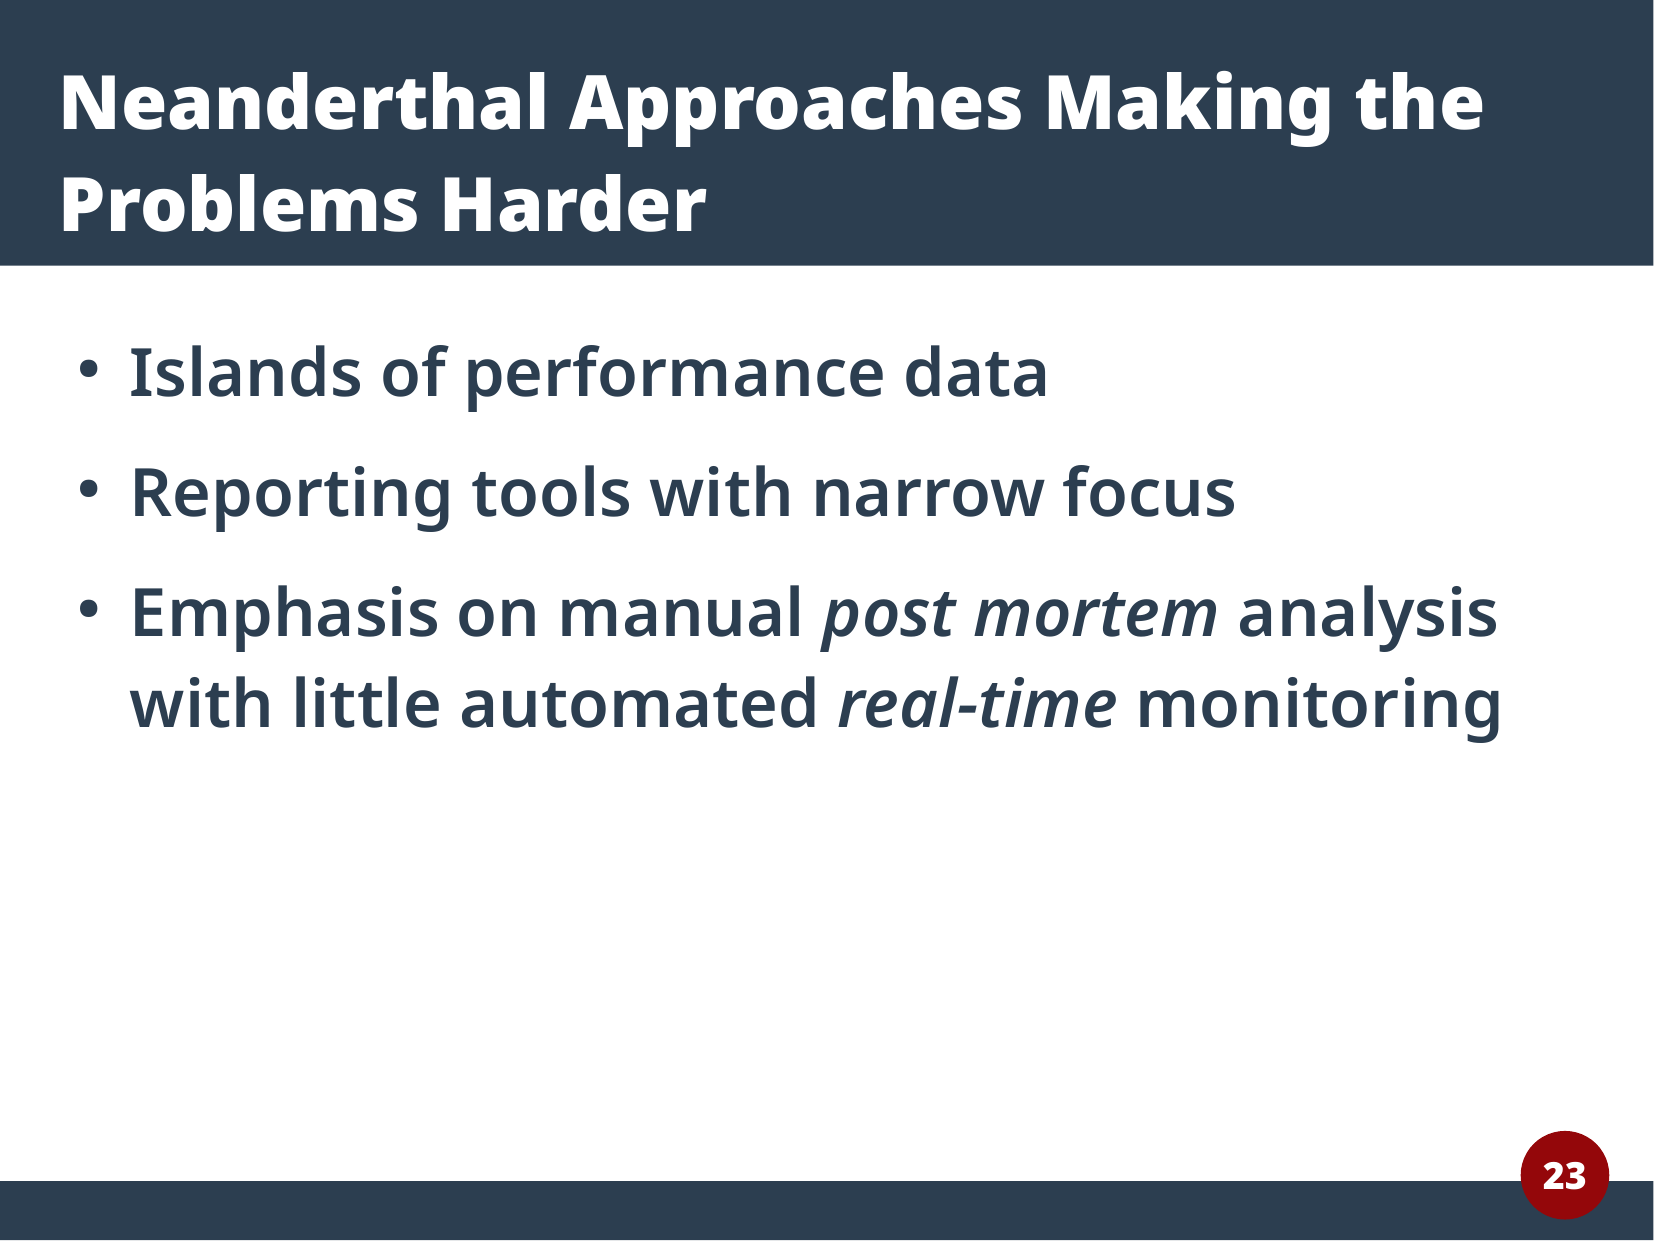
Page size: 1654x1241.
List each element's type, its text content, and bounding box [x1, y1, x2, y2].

title Neanderthal Approaches Making the Problems Harder [59, 49, 1595, 207]
list Islands of performance data Reporting tools with narrow focus Emphasis on manual post mortem analysis with little automated real-time monitoring [59, 324, 1595, 1152]
